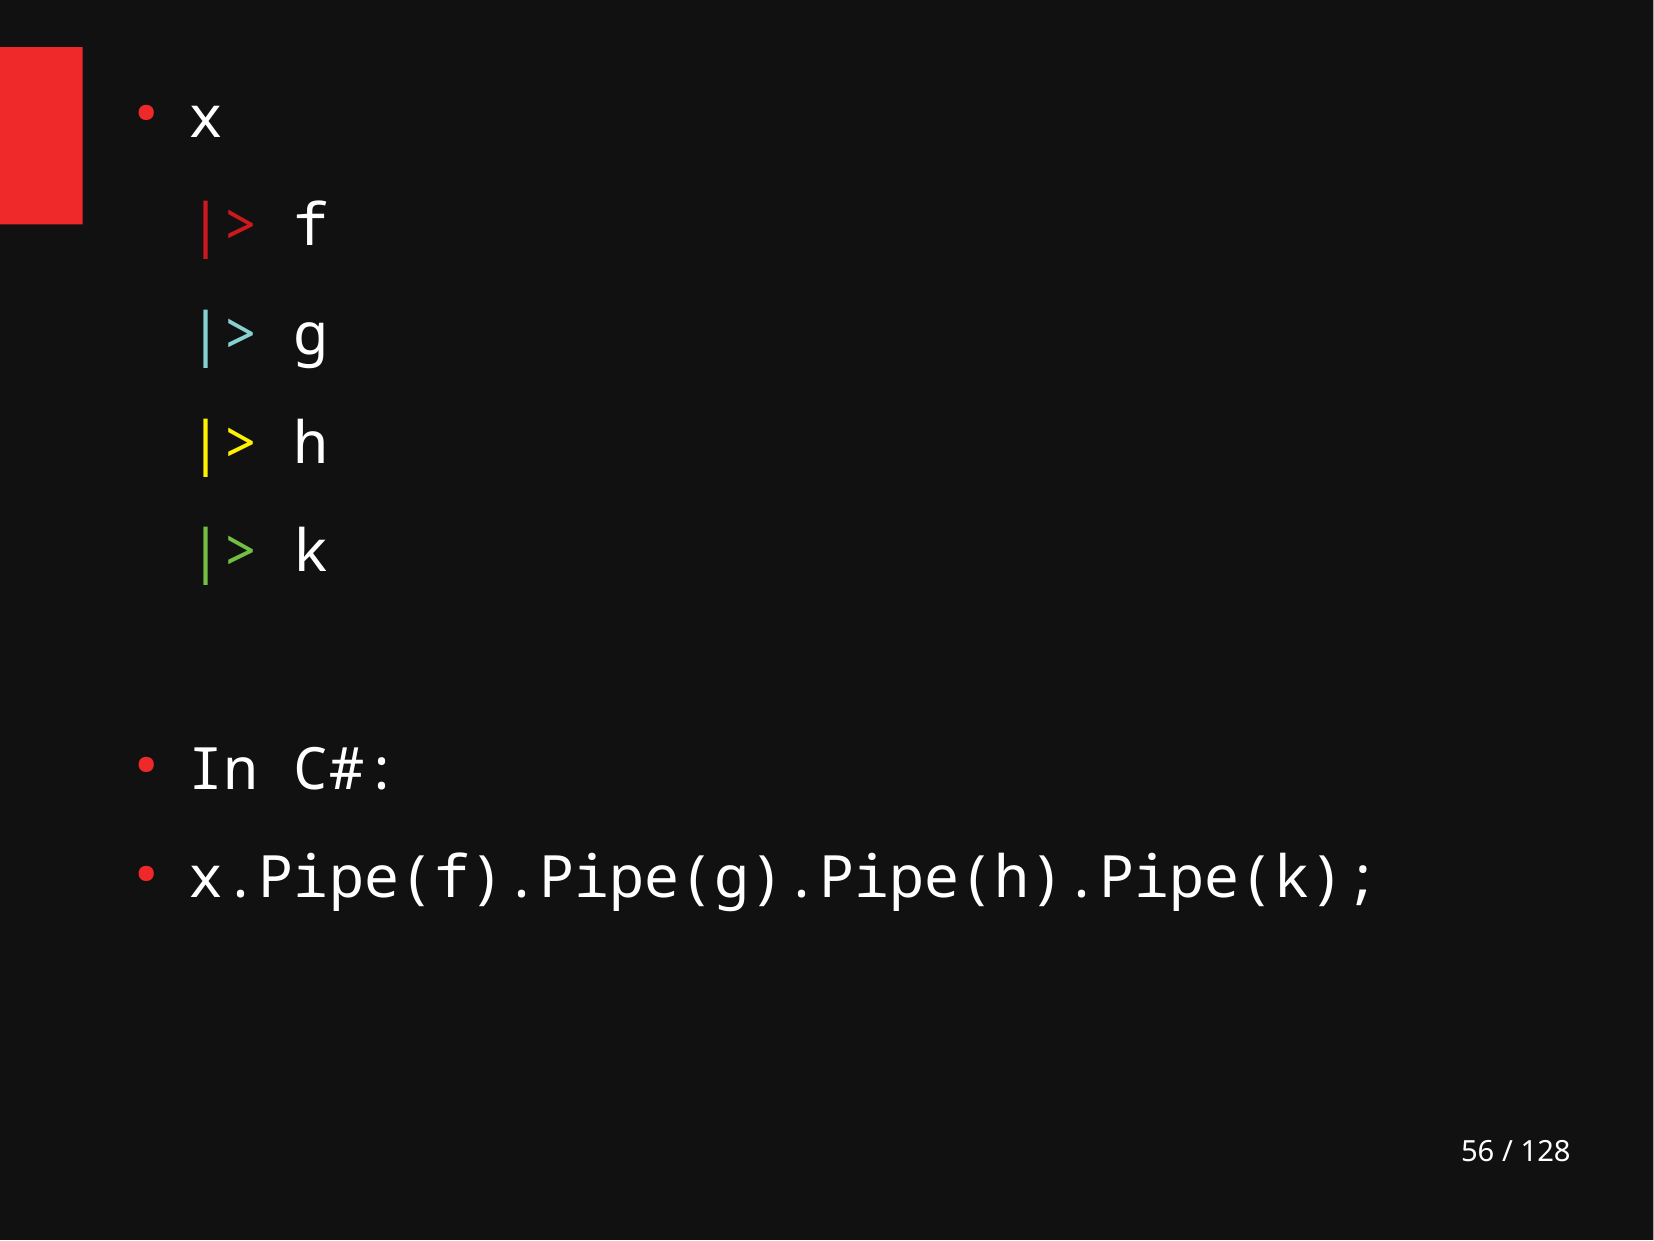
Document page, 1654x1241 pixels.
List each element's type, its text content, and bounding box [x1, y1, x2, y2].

list x |> f |> g |> h |> k In C#: x.Pipe(f).Pipe(g).Pipe(h).Pipe(k); You can do it in C#, but not as natural. [118, 75, 1536, 1074]
